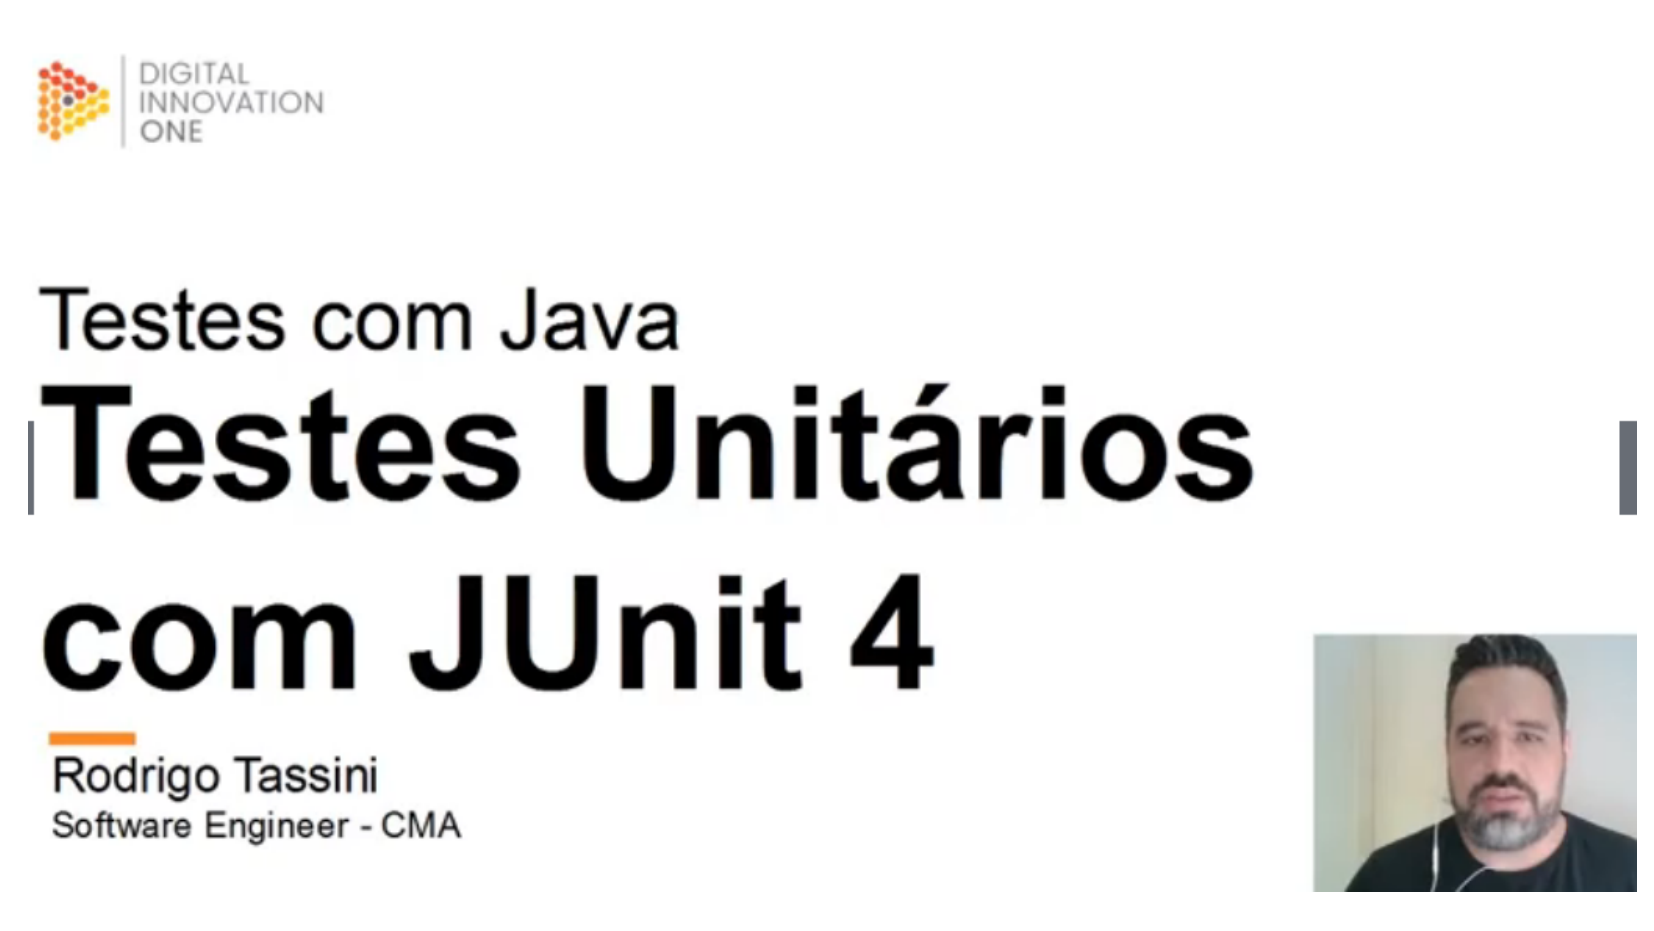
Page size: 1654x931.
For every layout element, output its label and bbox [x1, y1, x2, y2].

picture [28, 46, 1637, 892]
